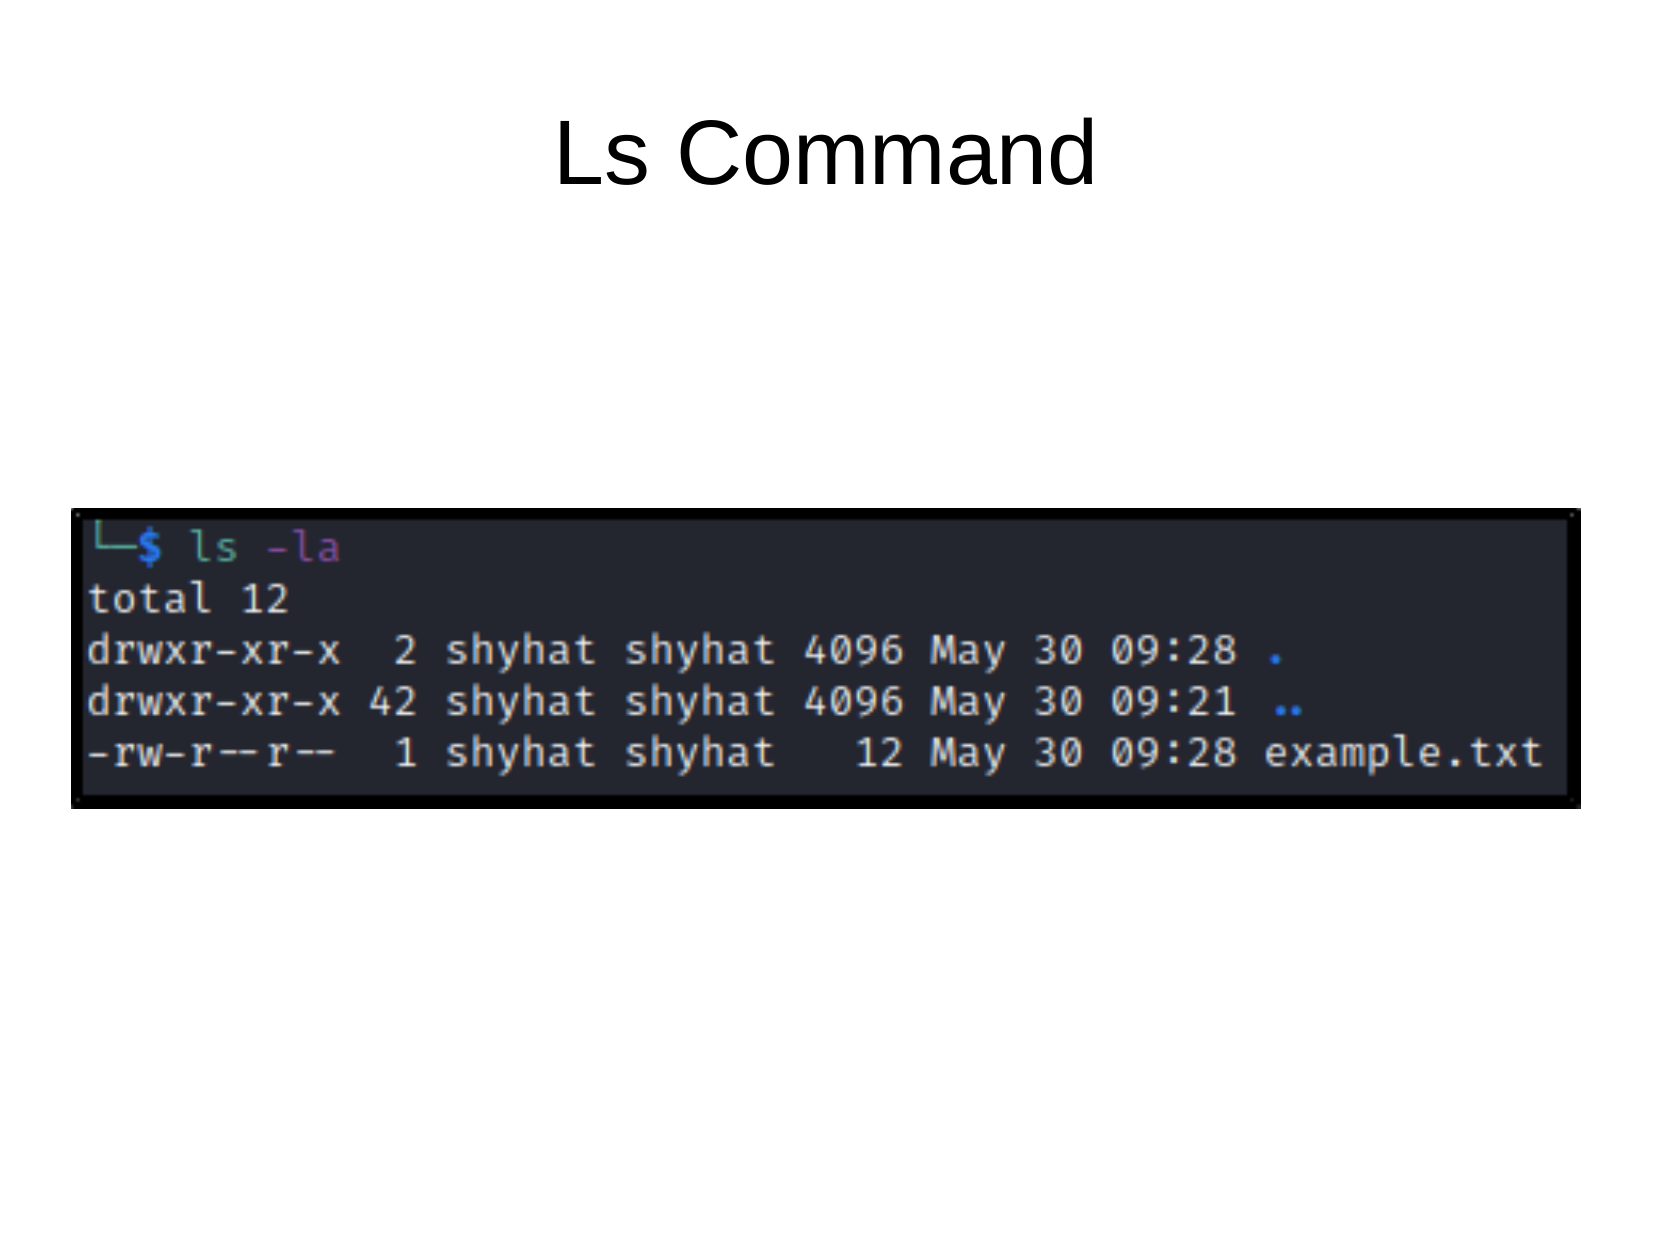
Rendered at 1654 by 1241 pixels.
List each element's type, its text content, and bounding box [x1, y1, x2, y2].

title Ls Command [82, 49, 1571, 257]
picture [71, 508, 1581, 810]
